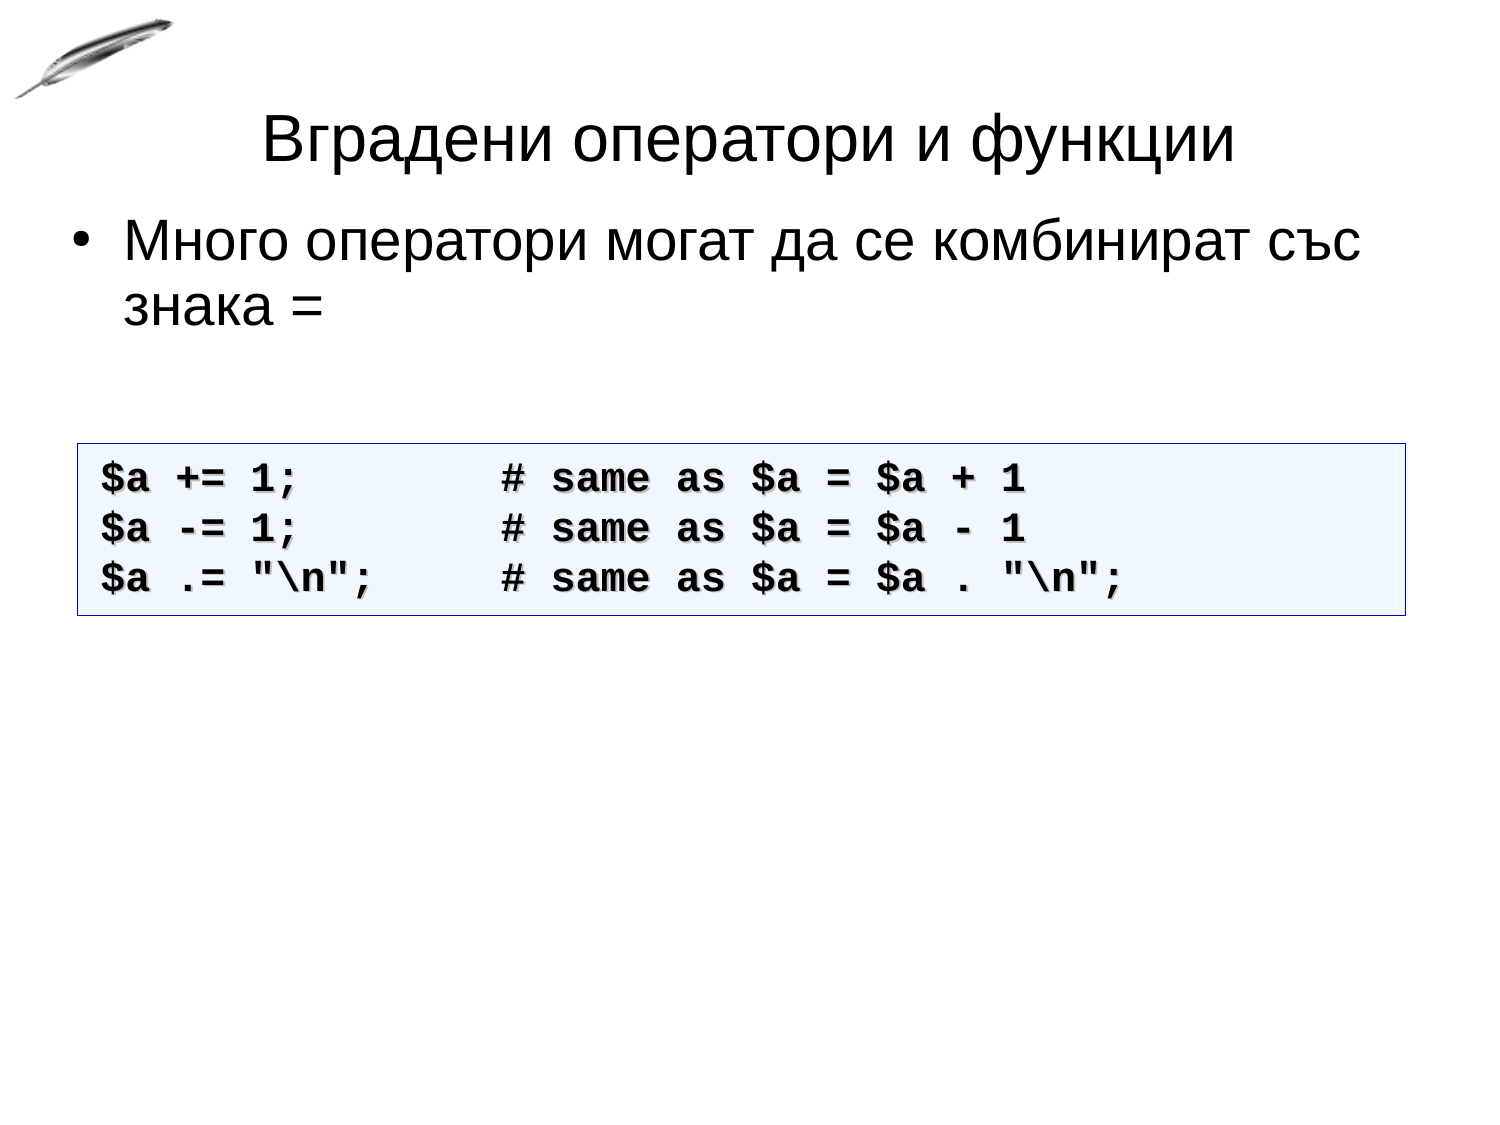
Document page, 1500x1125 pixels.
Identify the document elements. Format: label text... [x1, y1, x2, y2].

text_box $a += 1; # same as $a = $a + 1 $a -= 1; # same as $a = $a - 1 $a .= "\n"; # same as $a = $a . "\n"; [76, 442, 1406, 616]
title Вградени оператори и функции [75, 44, 1425, 207]
picture [11, 17, 179, 101]
list Много оператори могат да се комбинират със знака = [53, 207, 1447, 1084]
